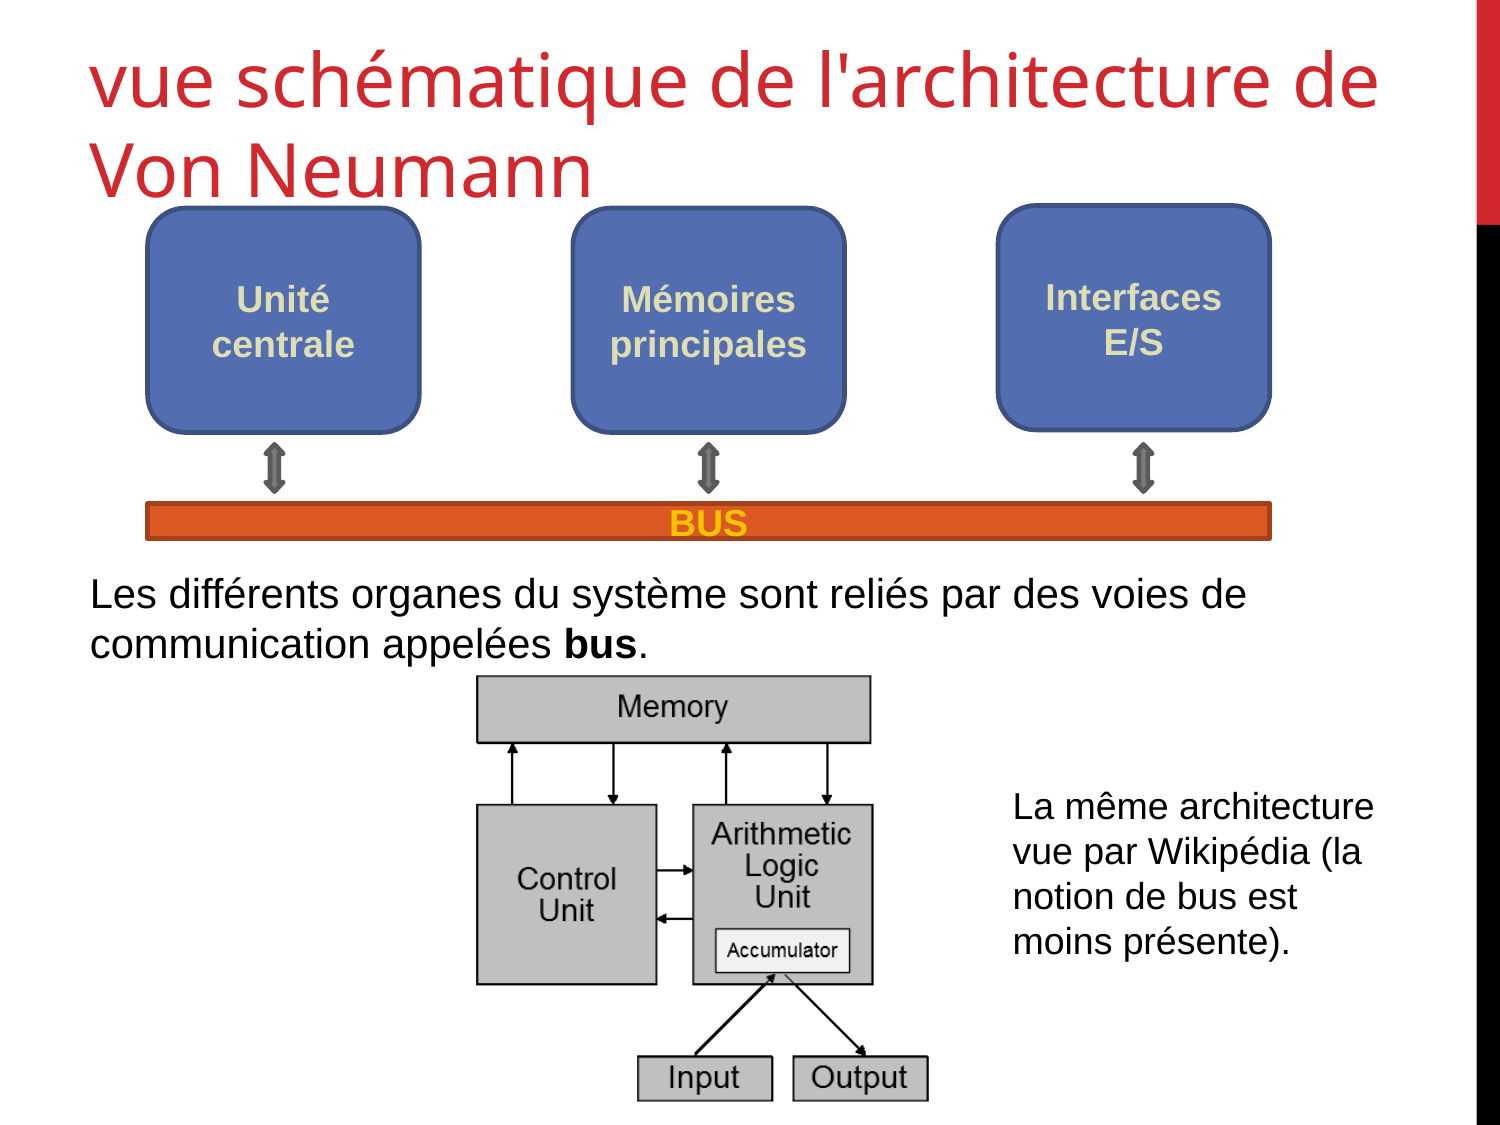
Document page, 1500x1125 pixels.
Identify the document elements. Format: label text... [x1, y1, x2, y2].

picture [466, 663, 939, 1114]
text_box Interfaces E/S [998, 205, 1270, 430]
list Les différents organes du système sont reliés par des voies de communication appelées bus. [75, 184, 1325, 1059]
text_box La même architecture vue par Wikipédia (la notion de bus est moins présente). [998, 775, 1412, 970]
text_box [1134, 444, 1153, 492]
title vue schématique de l'architecture de Von Neumann [75, 25, 1436, 173]
text_box BUS [147, 503, 1270, 539]
text_box Mémoires principales [572, 208, 845, 433]
text_box Unité centrale [147, 208, 420, 433]
text_box [699, 444, 718, 492]
text_box [265, 444, 284, 492]
